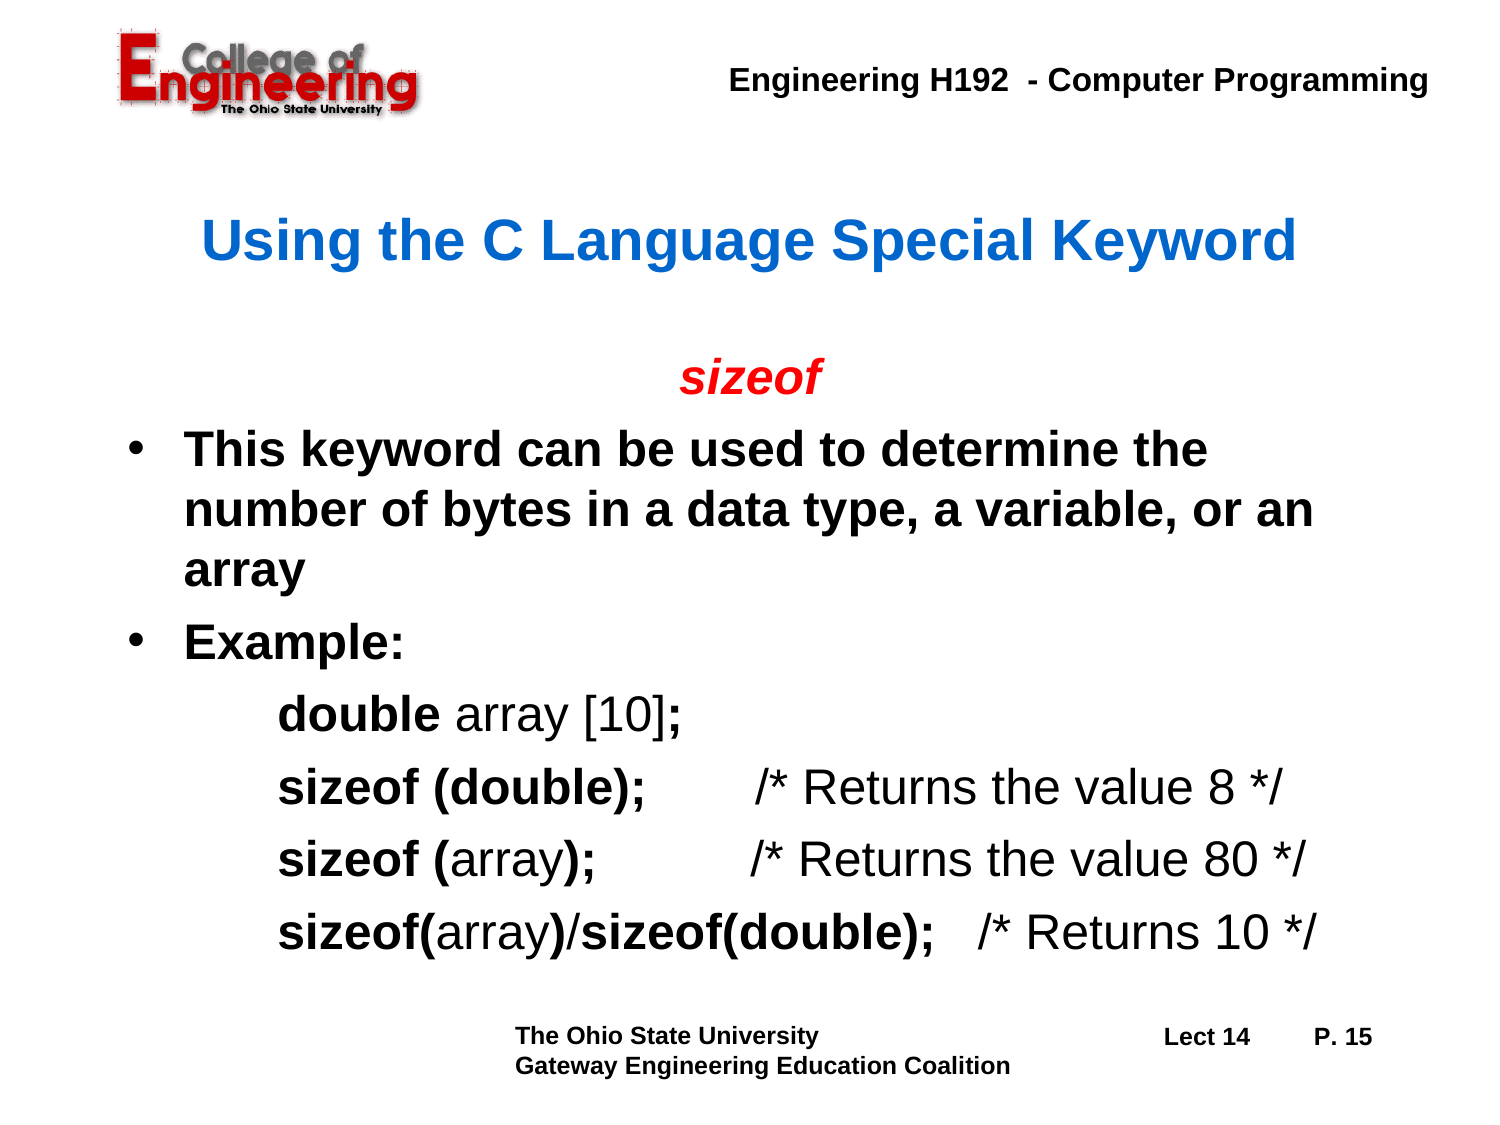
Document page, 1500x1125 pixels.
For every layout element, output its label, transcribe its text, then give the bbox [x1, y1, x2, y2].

list sizeof This keyword can be used to determine the number of bytes in a data type, a variable, or an array Example: double array [10]; sizeof (double); /* Returns the value 8 */ sizeof (array); /* Returns the value 80 */ sizeof(array)/sizeof(double); /* Returns 10 */ [112, 336, 1388, 976]
title Using the C Language Special Keyword [112, 174, 1388, 300]
